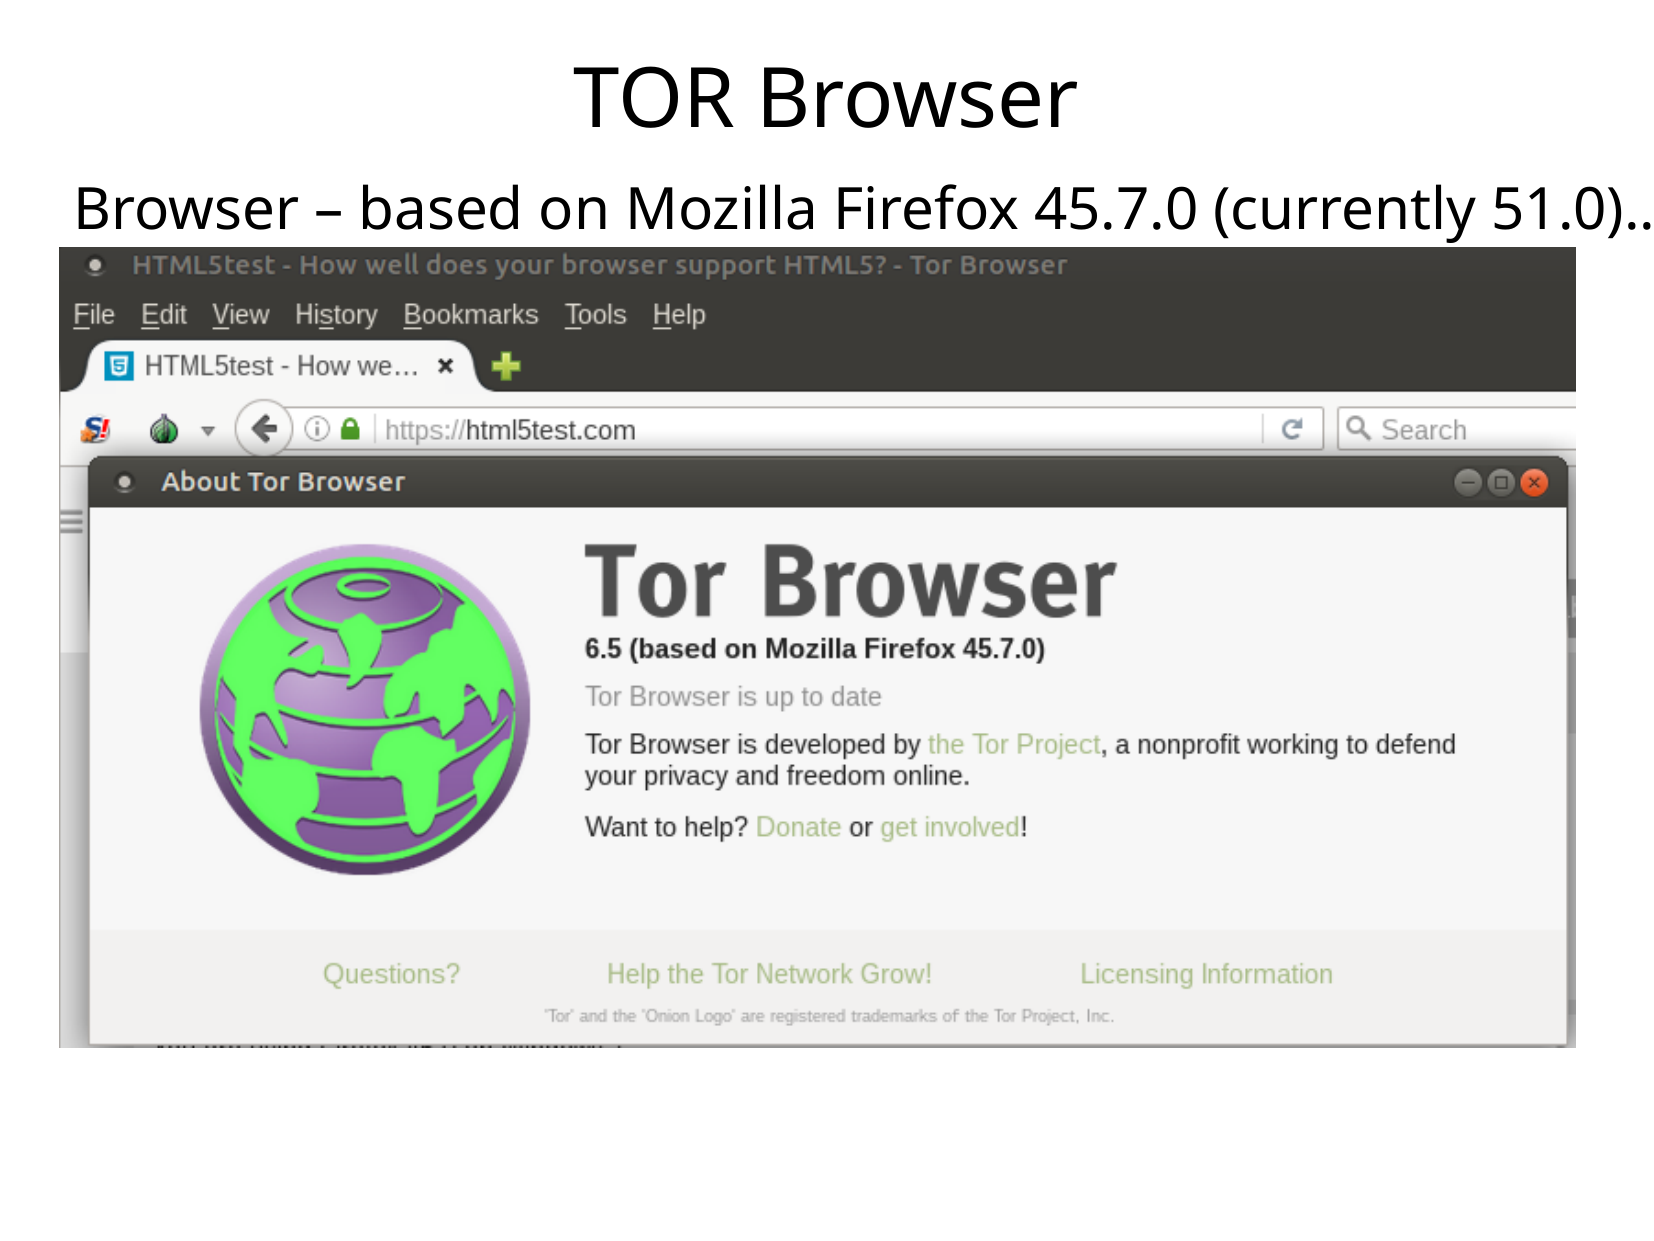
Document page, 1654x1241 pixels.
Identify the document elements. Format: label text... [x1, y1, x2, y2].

title TOR Browser [82, 49, 1571, 141]
picture [59, 247, 1576, 1048]
text_box Browser – based on Mozilla Firefox 45.7.0 (currently 51.0)... [59, 141, 1571, 247]
